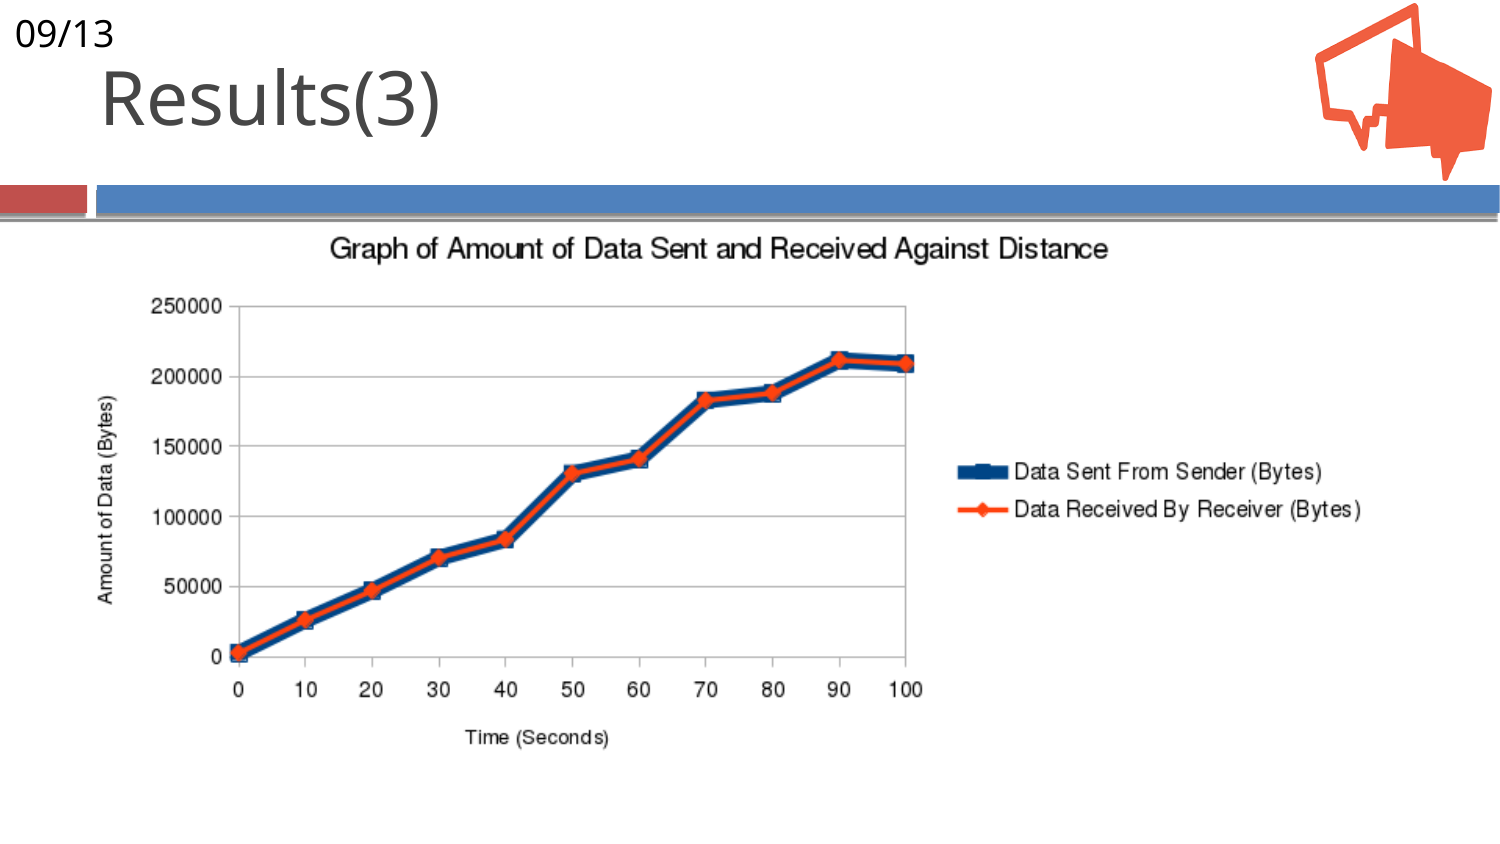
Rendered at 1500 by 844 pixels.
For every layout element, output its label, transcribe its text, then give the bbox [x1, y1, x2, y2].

picture [1315, 3, 1492, 181]
text_box Results(3) [99, 13, 1315, 179]
text_box 09/13 [0, 0, 151, 64]
picture [84, 223, 1368, 760]
